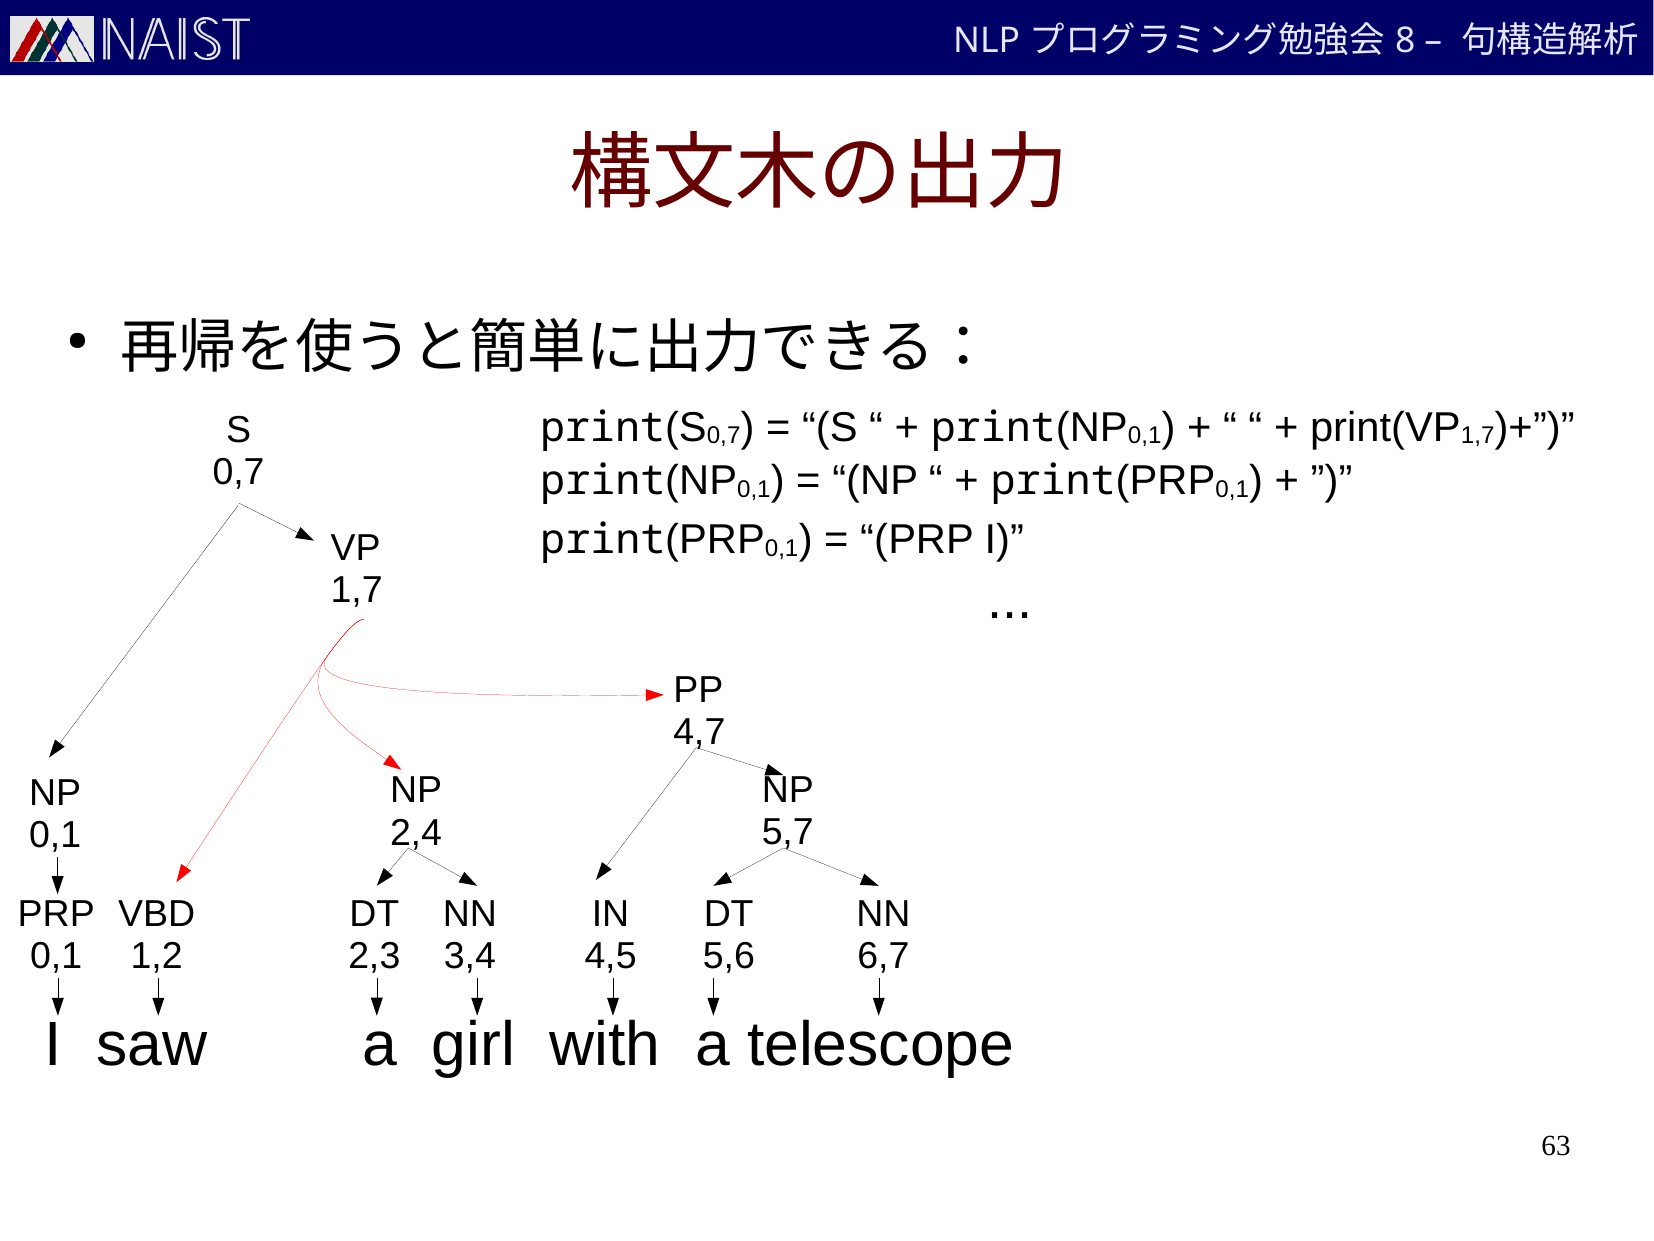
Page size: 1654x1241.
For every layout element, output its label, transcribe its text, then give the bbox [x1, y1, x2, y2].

text_box DT 2,3 [333, 885, 416, 985]
text_box NP 2,4 [375, 761, 457, 861]
text_box IN 4,5 [569, 885, 652, 985]
text_box S 0,7 [197, 401, 280, 501]
title 構文木の出力 [75, 69, 1564, 261]
text_box NP 0,1 [14, 763, 97, 863]
text_box NN 3,4 [428, 885, 512, 985]
text_box PRP 0,1 [2, 885, 103, 985]
text_box NN 6,7 [841, 885, 926, 985]
text_box print(S0,7) = “(S “ + print(NP0,1) + “ “ + print(VP1,7)+”)” [525, 388, 1561, 468]
text_box print(PRP0,1) = “(PRP I)” [525, 501, 1025, 580]
text_box VP 1,7 [315, 519, 398, 619]
text_box VBD 1,2 [103, 885, 211, 985]
picture [10, 16, 94, 62]
text_box I saw a girl with a telescope [29, 1001, 1030, 1087]
text_box NP 5,7 [747, 761, 829, 861]
picture [102, 17, 251, 60]
text_box DT 5,6 [688, 885, 770, 985]
list 再帰を使うと簡単に出力できる： [49, 300, 1388, 376]
text_box print(NP0,1) = “(NP “ + print(PRP0,1) + ”)” [525, 442, 1338, 521]
text_box ... [972, 562, 1048, 638]
text_box PP 4,7 [658, 661, 741, 760]
